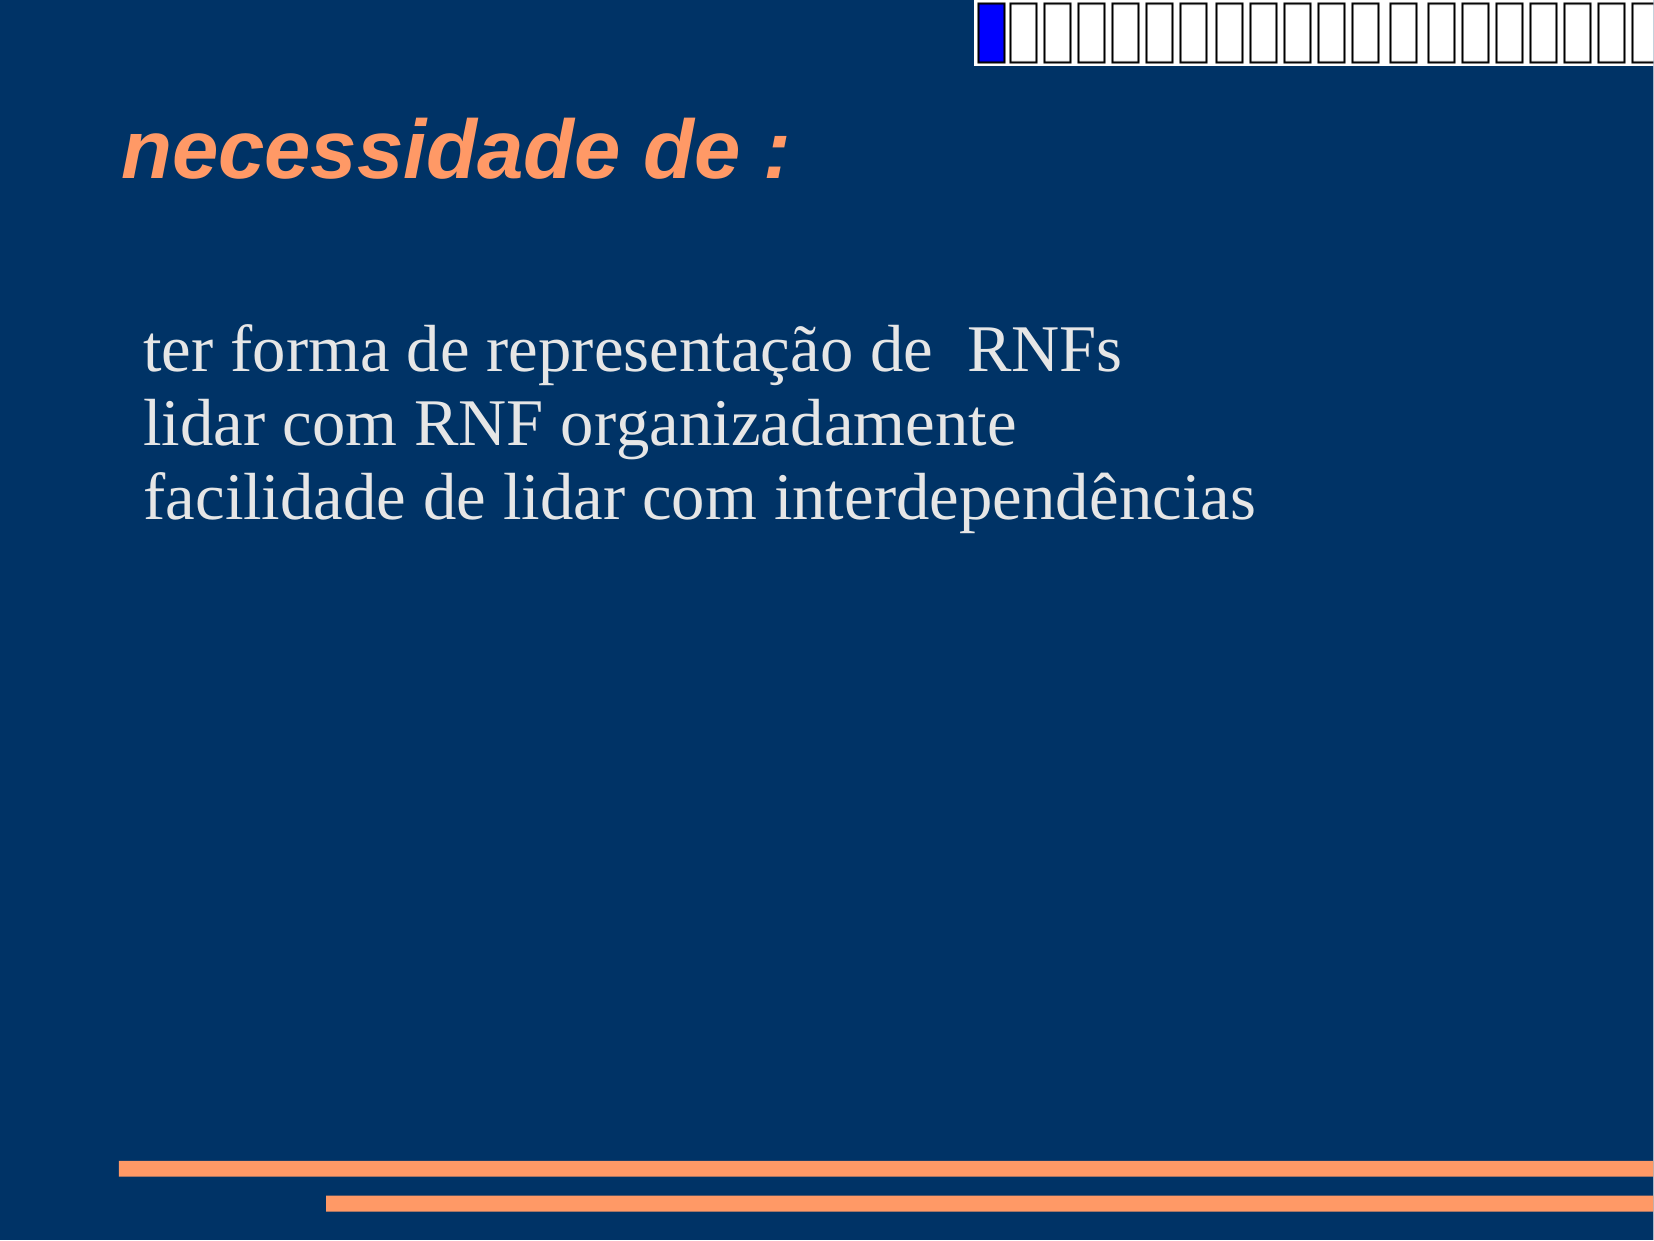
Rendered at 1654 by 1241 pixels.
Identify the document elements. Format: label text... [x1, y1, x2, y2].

title necessidade de : [121, 46, 1534, 254]
list ter forma de representação de RNFs lidar com RNF organizadamente facilidade de lidar com interdependências [125, 312, 1565, 621]
picture [974, 0, 1654, 66]
